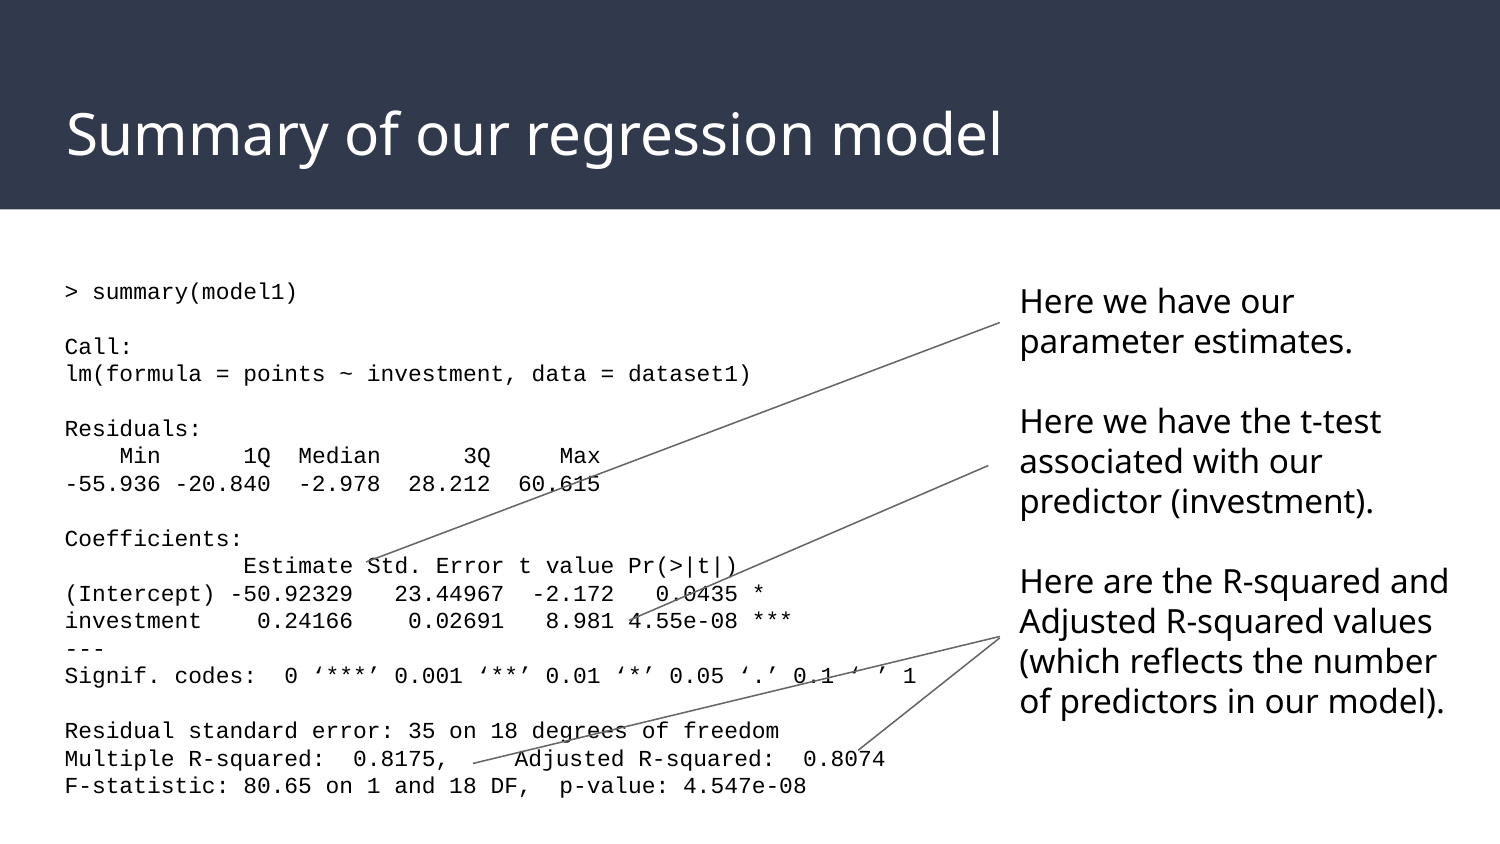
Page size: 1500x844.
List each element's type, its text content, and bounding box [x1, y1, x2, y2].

title Summary of our regression model [51, 82, 1449, 185]
text_box Here we have our parameter estimates. Here we have the t-test associated with our predictor (investment). Here are the R-squared and Adjusted R-squared values (which reflects the number of predictors in our model). [1004, 265, 1469, 819]
text_box > summary(model1) Call: lm(formula = points ~ investment, data = dataset1) Residuals: Min 1Q Median 3Q Max -55.936 -20.840 -2.978 28.212 60.615 Coefficients: Estimate Std. Error t value Pr(>|t|) (Intercept) -50.92329 23.44967 -2.172 0.0435 * investment 0.24166 0.02691 8.981 4.55e-08 *** --- Signif. codes: 0 ‘***’ 0.001 ‘**’ 0.01 ‘*’ 0.05 ‘.’ 0.1 ‘ ’ 1 Residual standard error: 35 on 18 degrees of freedom Multiple R-squared: 0.8175, Adjusted R-squared: 0.8074 F-statistic: 80.65 on 1 and 18 DF, p-value: 4.547e-08 [49, 261, 968, 824]
